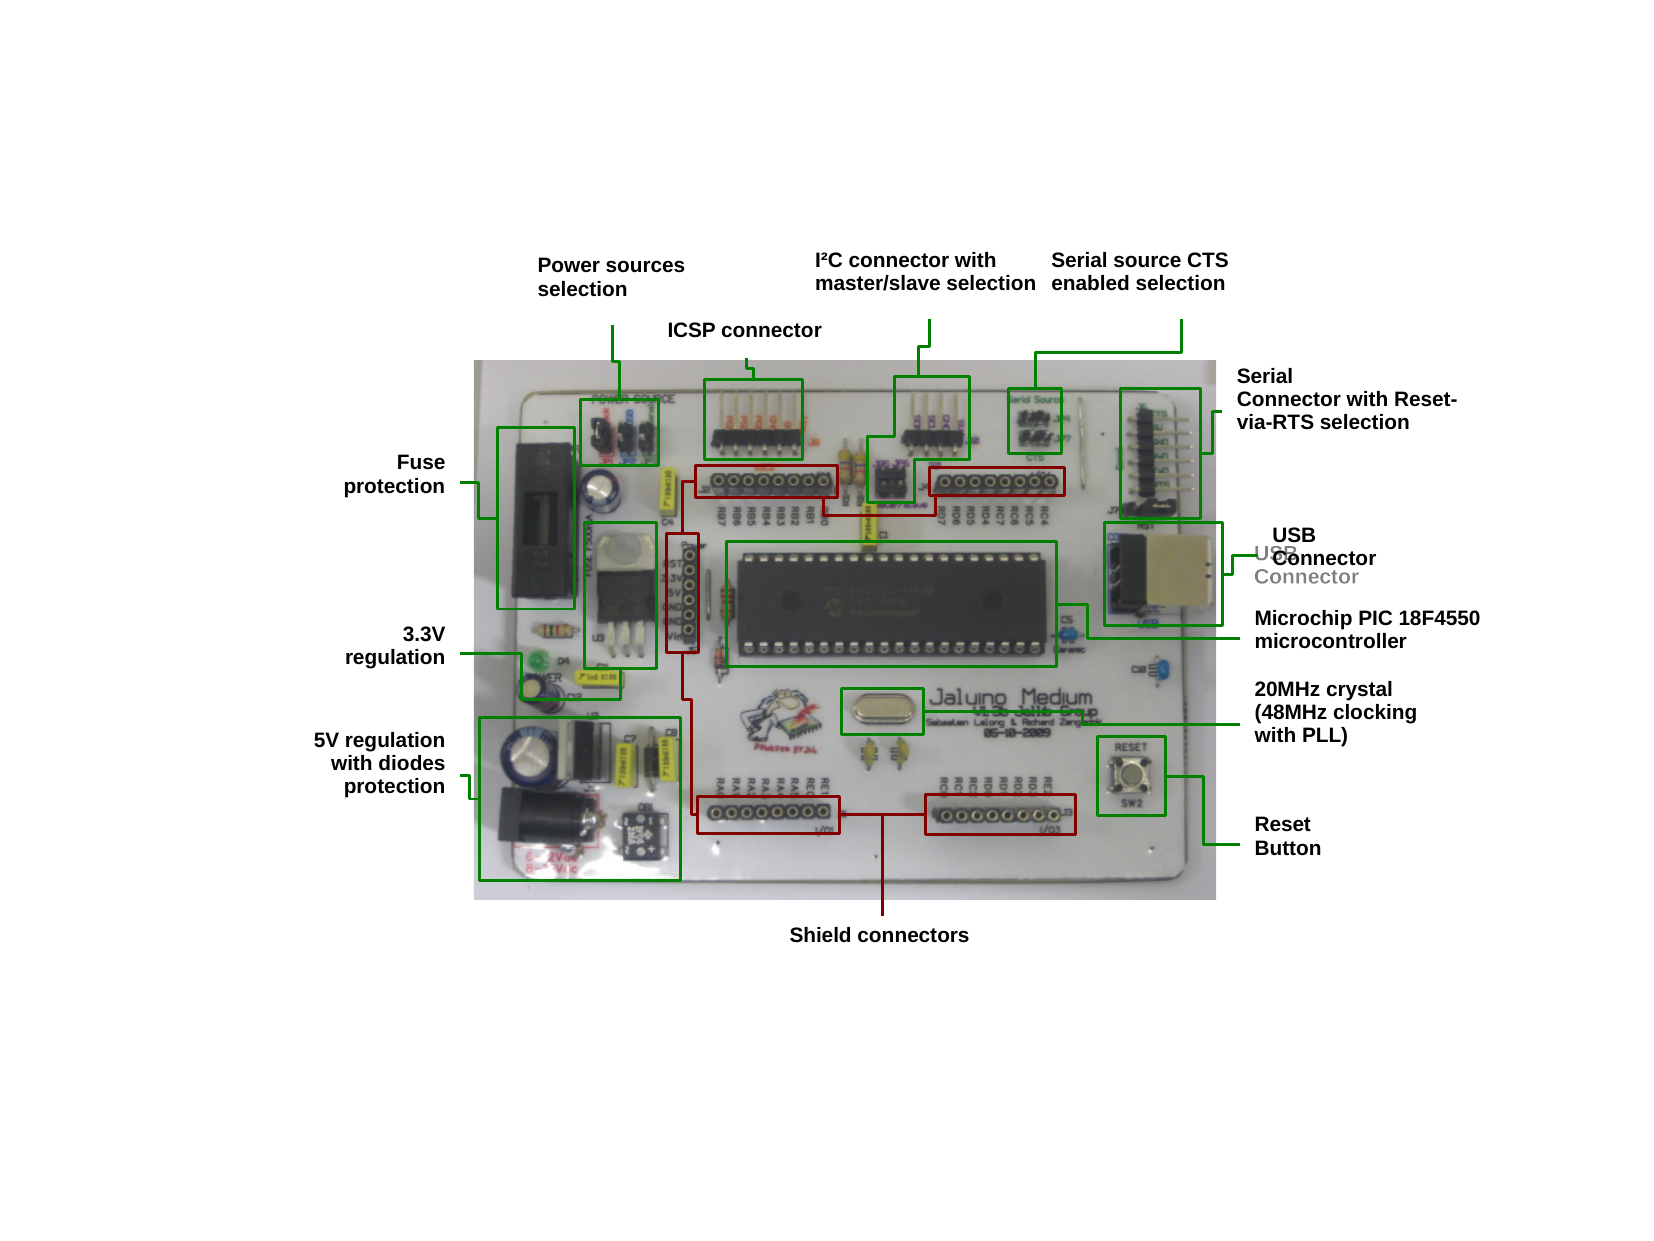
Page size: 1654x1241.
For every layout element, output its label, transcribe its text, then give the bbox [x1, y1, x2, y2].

picture [699, 798, 838, 832]
picture [706, 381, 801, 458]
text_box Serial Connector with Reset-via-RTS selection [1222, 356, 1481, 467]
text_box Microchip PIC 18F4550 microcontroller [1239, 599, 1525, 677]
picture [1106, 524, 1217, 624]
picture [869, 378, 968, 501]
picture [728, 543, 1055, 665]
picture [481, 719, 679, 879]
text_box Serial source CTS enabled selection [1036, 240, 1327, 319]
picture [927, 796, 1074, 833]
picture [586, 524, 655, 667]
text_box Reset Button [1239, 805, 1362, 884]
text_box 5V regulation with diodes protection [271, 721, 461, 831]
picture [1010, 390, 1060, 452]
picture [473, 360, 1217, 900]
picture [697, 467, 836, 496]
text_box Fuse protection [302, 443, 461, 522]
text_box 3.3V regulation [302, 614, 461, 693]
picture [843, 690, 922, 733]
text_box 20MHz crystal (48MHz clocking with PLL) [1239, 677, 1475, 780]
picture [1122, 390, 1199, 517]
picture [931, 469, 1063, 494]
text_box I²C connector with master/slave selection [800, 240, 1036, 319]
text_box USB Connector [1257, 516, 1421, 595]
picture [582, 401, 657, 464]
picture [668, 535, 697, 651]
text_box Shield connectors [774, 916, 991, 963]
text_box Power sources selection [522, 246, 703, 325]
text_box ICSP connector [652, 311, 840, 359]
picture [1099, 738, 1164, 814]
picture [499, 429, 573, 608]
